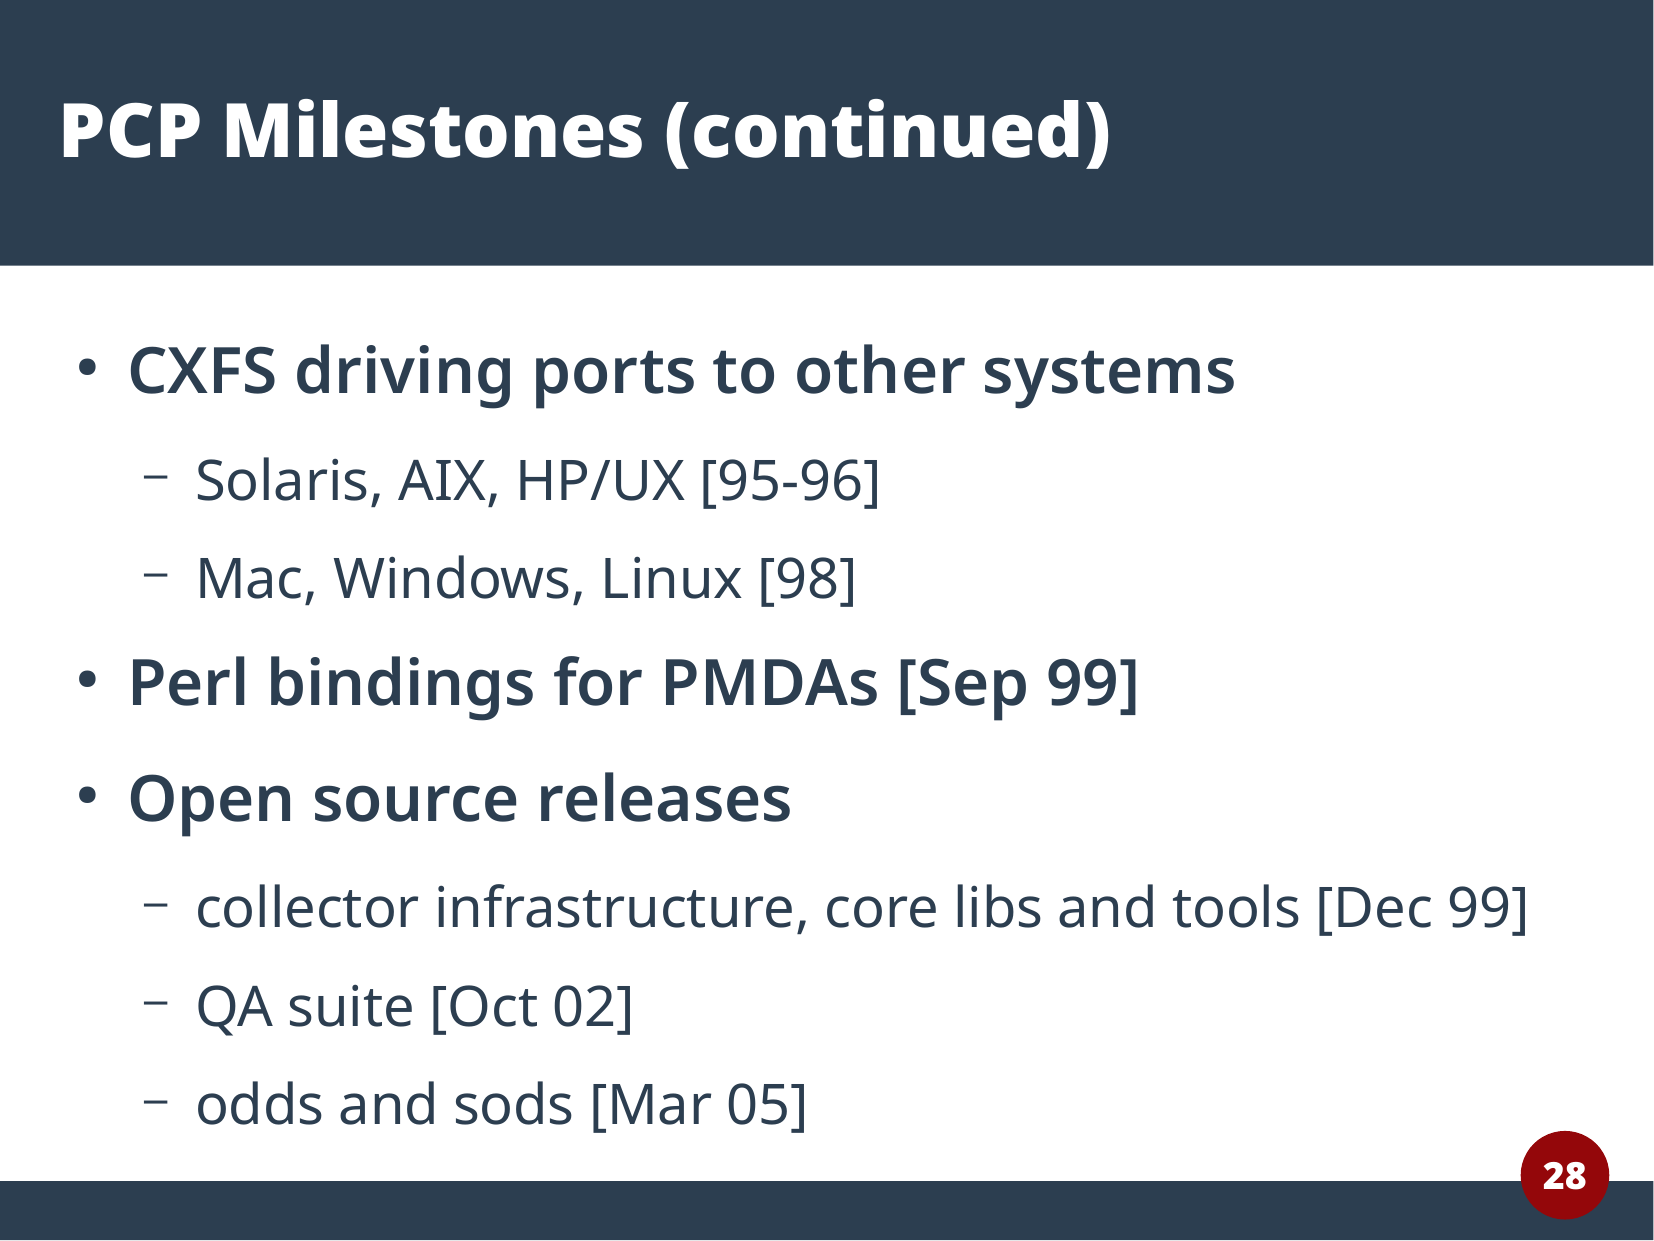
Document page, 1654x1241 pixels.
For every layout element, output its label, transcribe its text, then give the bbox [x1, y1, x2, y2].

list CXFS driving ports to other systems Solaris, AIX, HP/UX [95-96] Mac, Windows, Linux [98] Perl bindings for PMDAs [Sep 99] Open source releases collector infrastructure, core libs and tools [Dec 99] QA suite [Oct 02] odds and sods [Mar 05] [59, 324, 1595, 1152]
title PCP Milestones (continued) [59, 49, 1595, 207]
